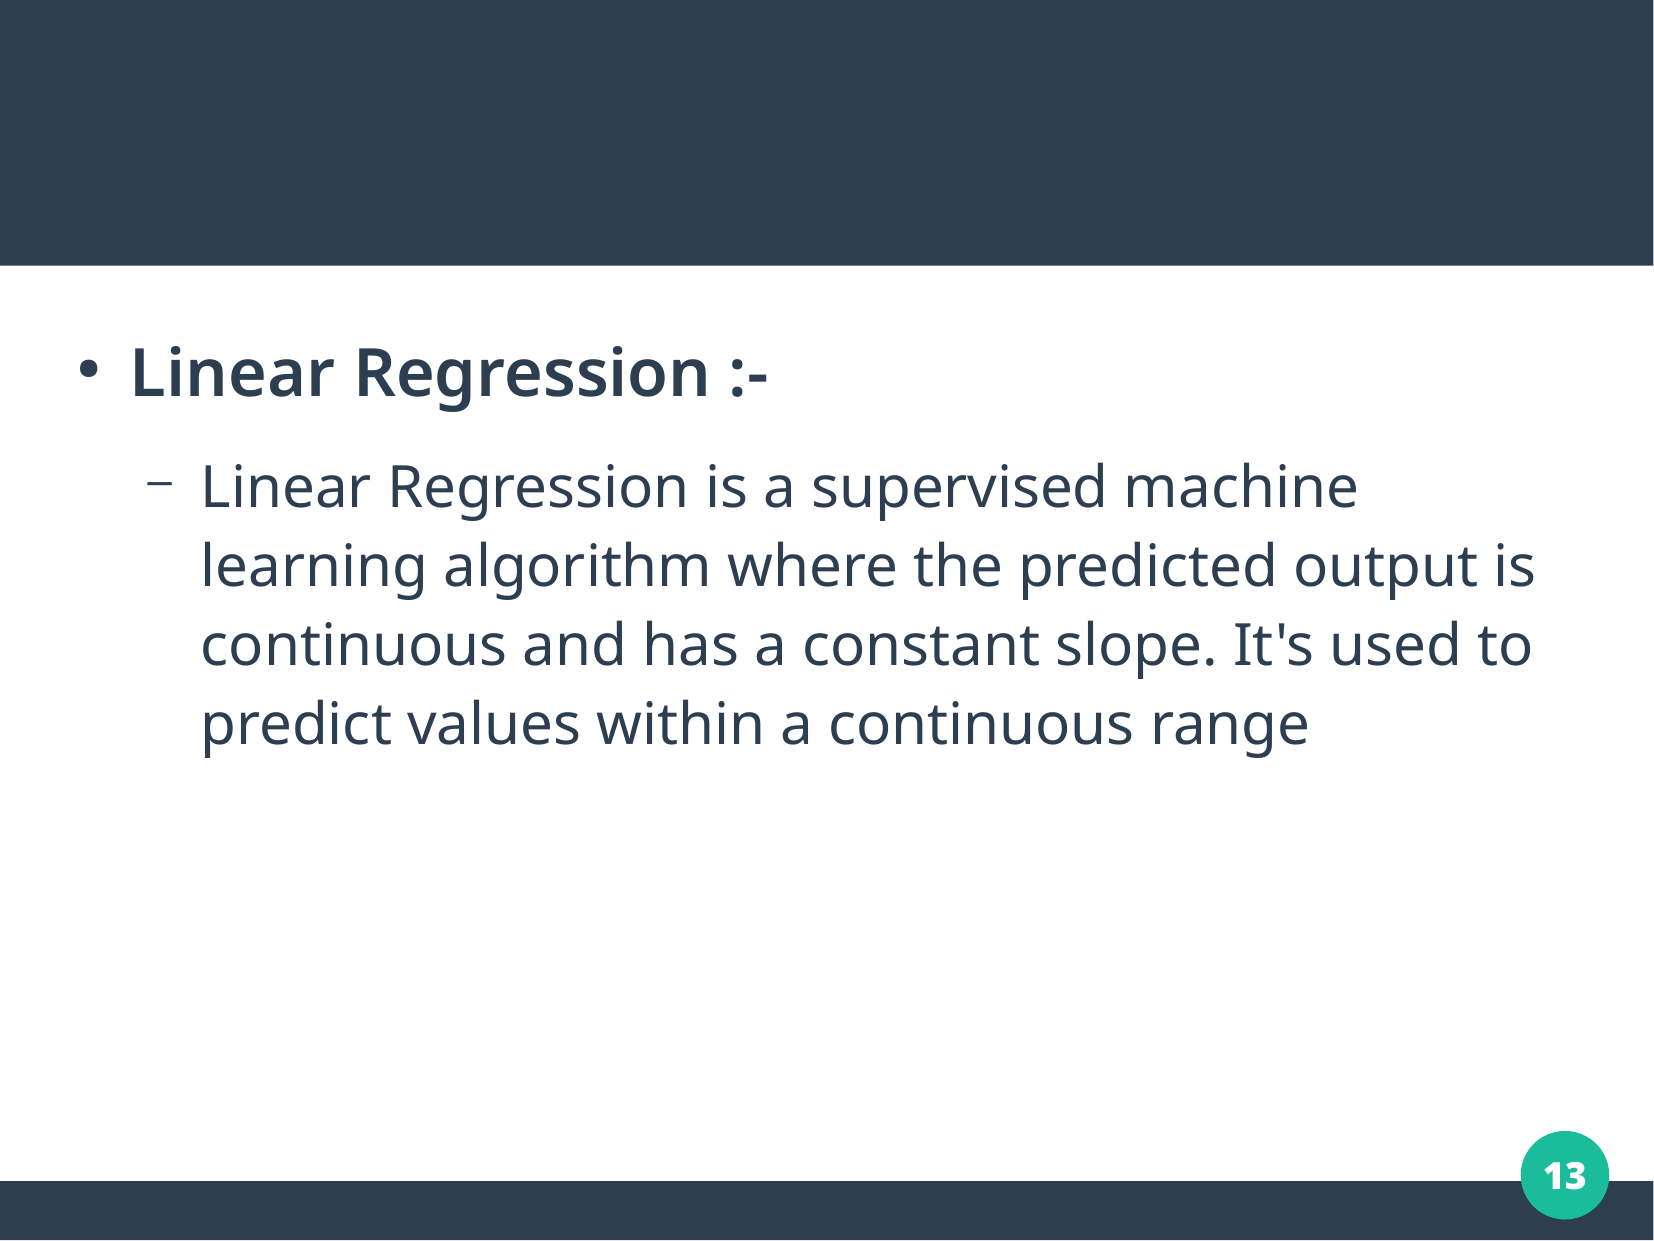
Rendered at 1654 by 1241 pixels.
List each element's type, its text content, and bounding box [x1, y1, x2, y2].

list Linear Regression :- Linear Regression is a supervised machine learning algorithm where the predicted output is continuous and has a constant slope. It's used to predict values within a continuous range [59, 324, 1595, 1152]
